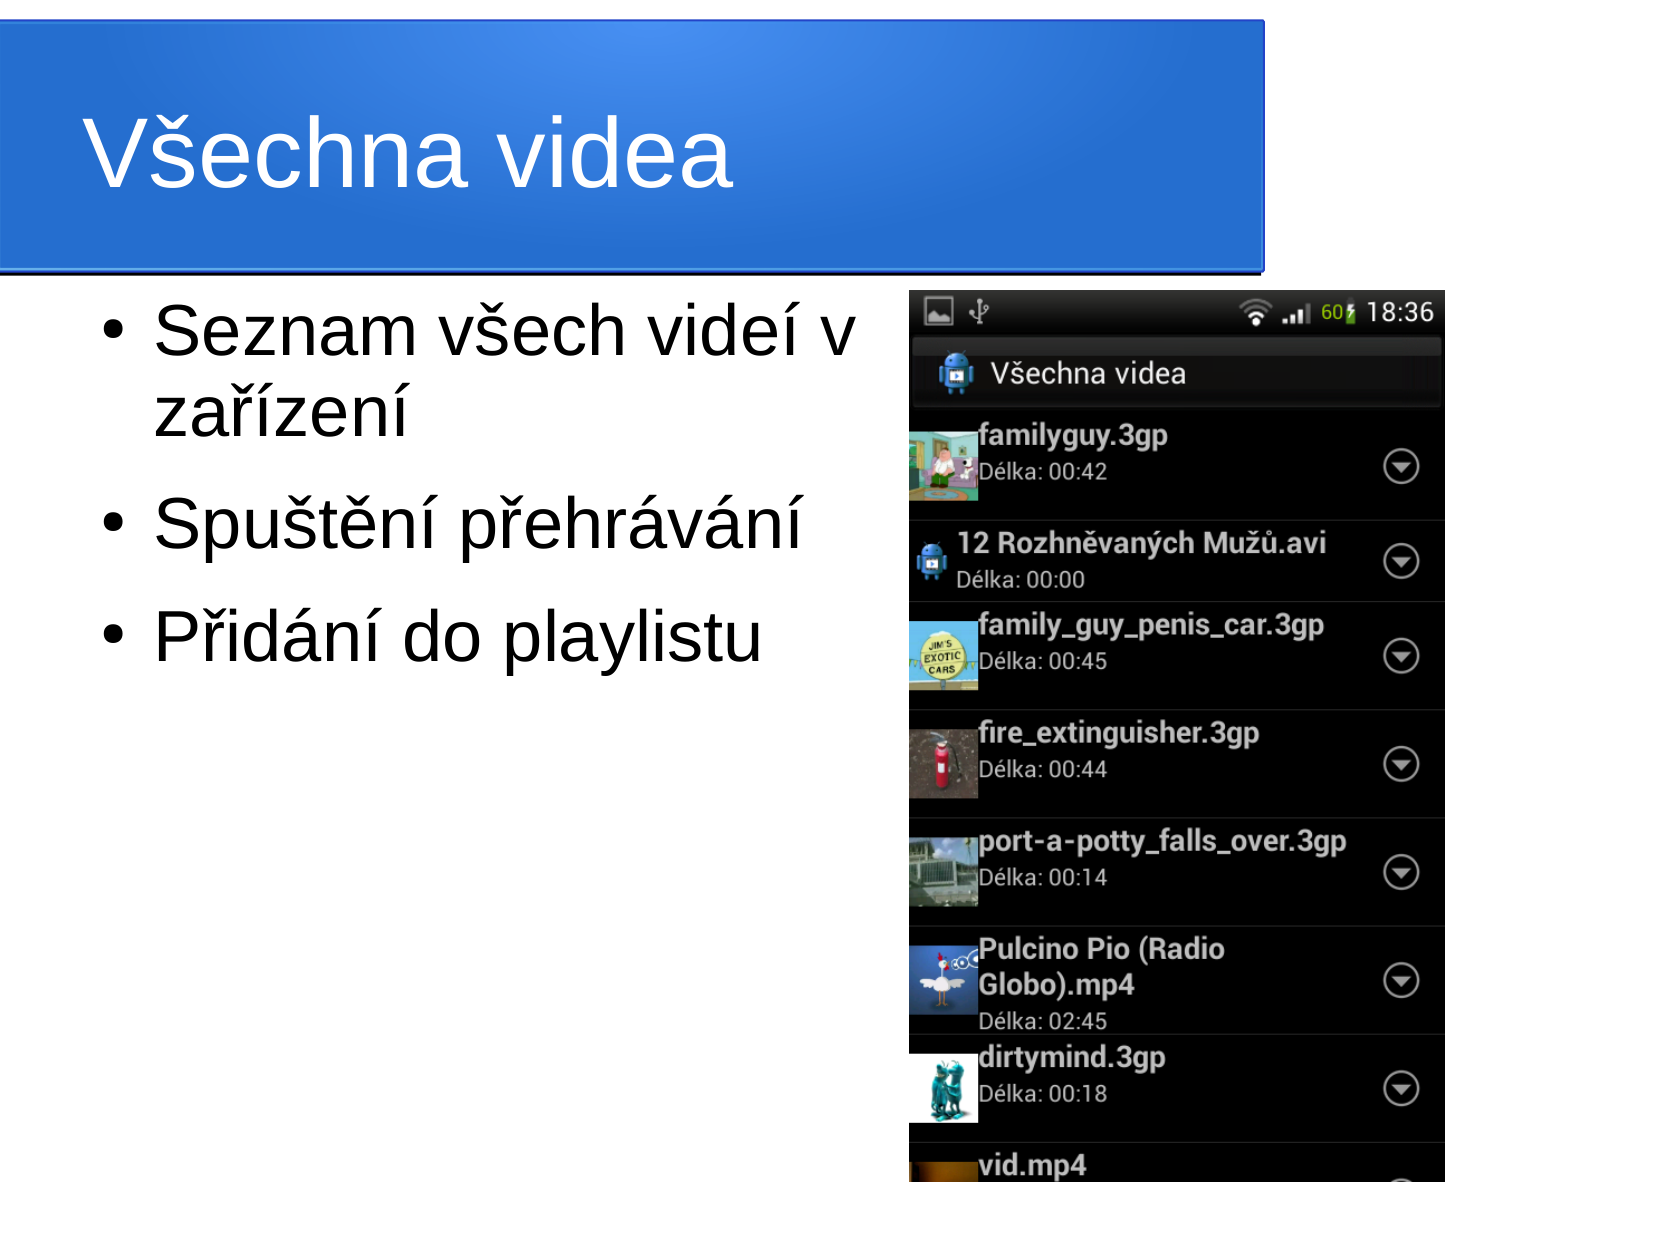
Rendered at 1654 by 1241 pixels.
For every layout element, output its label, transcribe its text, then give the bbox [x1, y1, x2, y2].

title Všechna videa [82, 49, 1250, 257]
list Seznam všech videí v zařízení Spuštění přehrávání Přidání do playlistu [82, 290, 898, 1010]
picture [909, 290, 1445, 1182]
